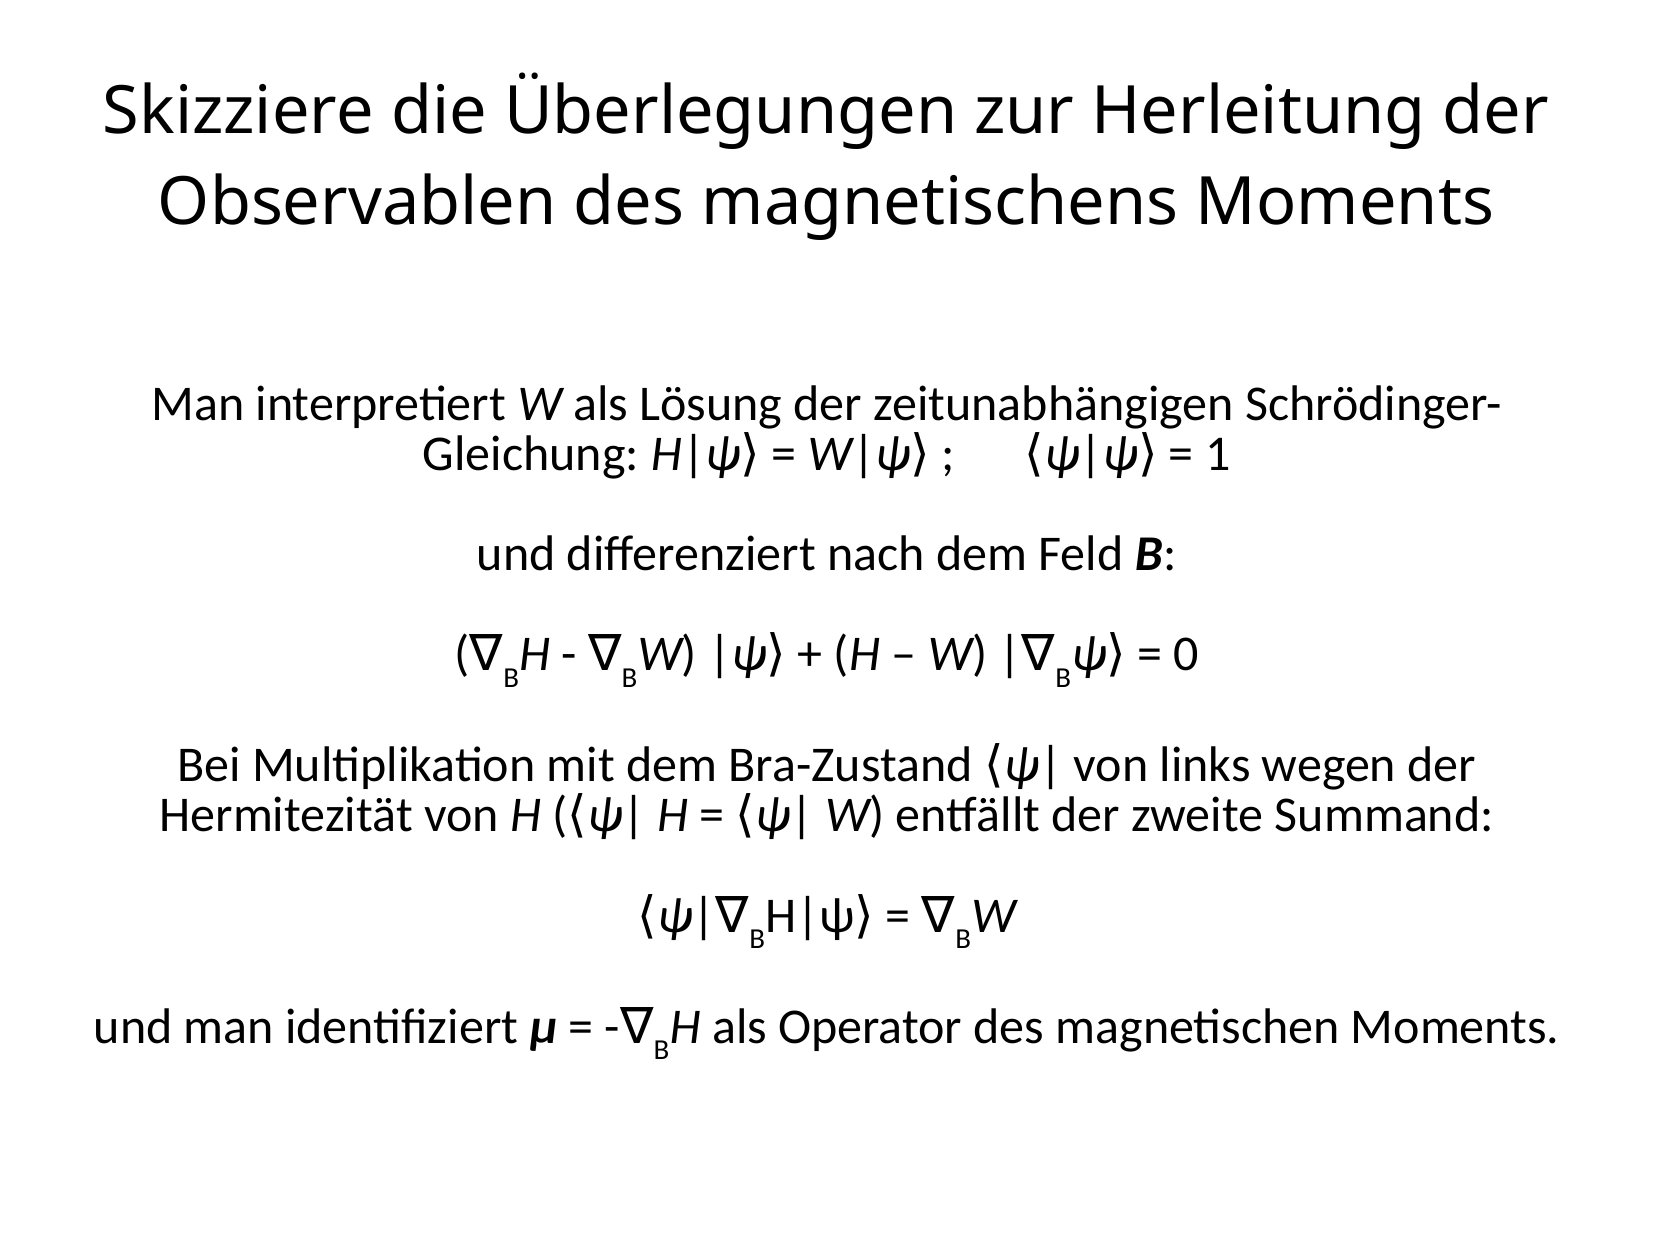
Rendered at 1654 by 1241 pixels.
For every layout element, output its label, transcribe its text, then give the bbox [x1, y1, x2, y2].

title Skizziere die Überlegungen zur Herleitung der Observablen des magnetischens Moments [82, 49, 1571, 145]
subtitle Man interpretiert W als Lösung der zeitunabhängigen Schrödinger-Gleichung: H|ψ⟩ = W|ψ⟩ ; ⟨ψ|ψ⟩ = 1 und differenziert nach dem Feld B: (∇BH - ∇BW) |ψ⟩ + (H – W) |∇Bψ⟩ = 0 Bei Multiplikation mit dem Bra-Zustand ⟨ψ| von links wegen der Hermitezität von H (⟨ψ| H = ⟨ψ| W) entfällt der zweite Summand: ⟨ψ|∇BH|ψ⟩ = ∇BW und man identifiziert μ = -∇BH als Operator des magnetischen Moments. [82, 145, 1571, 1155]
